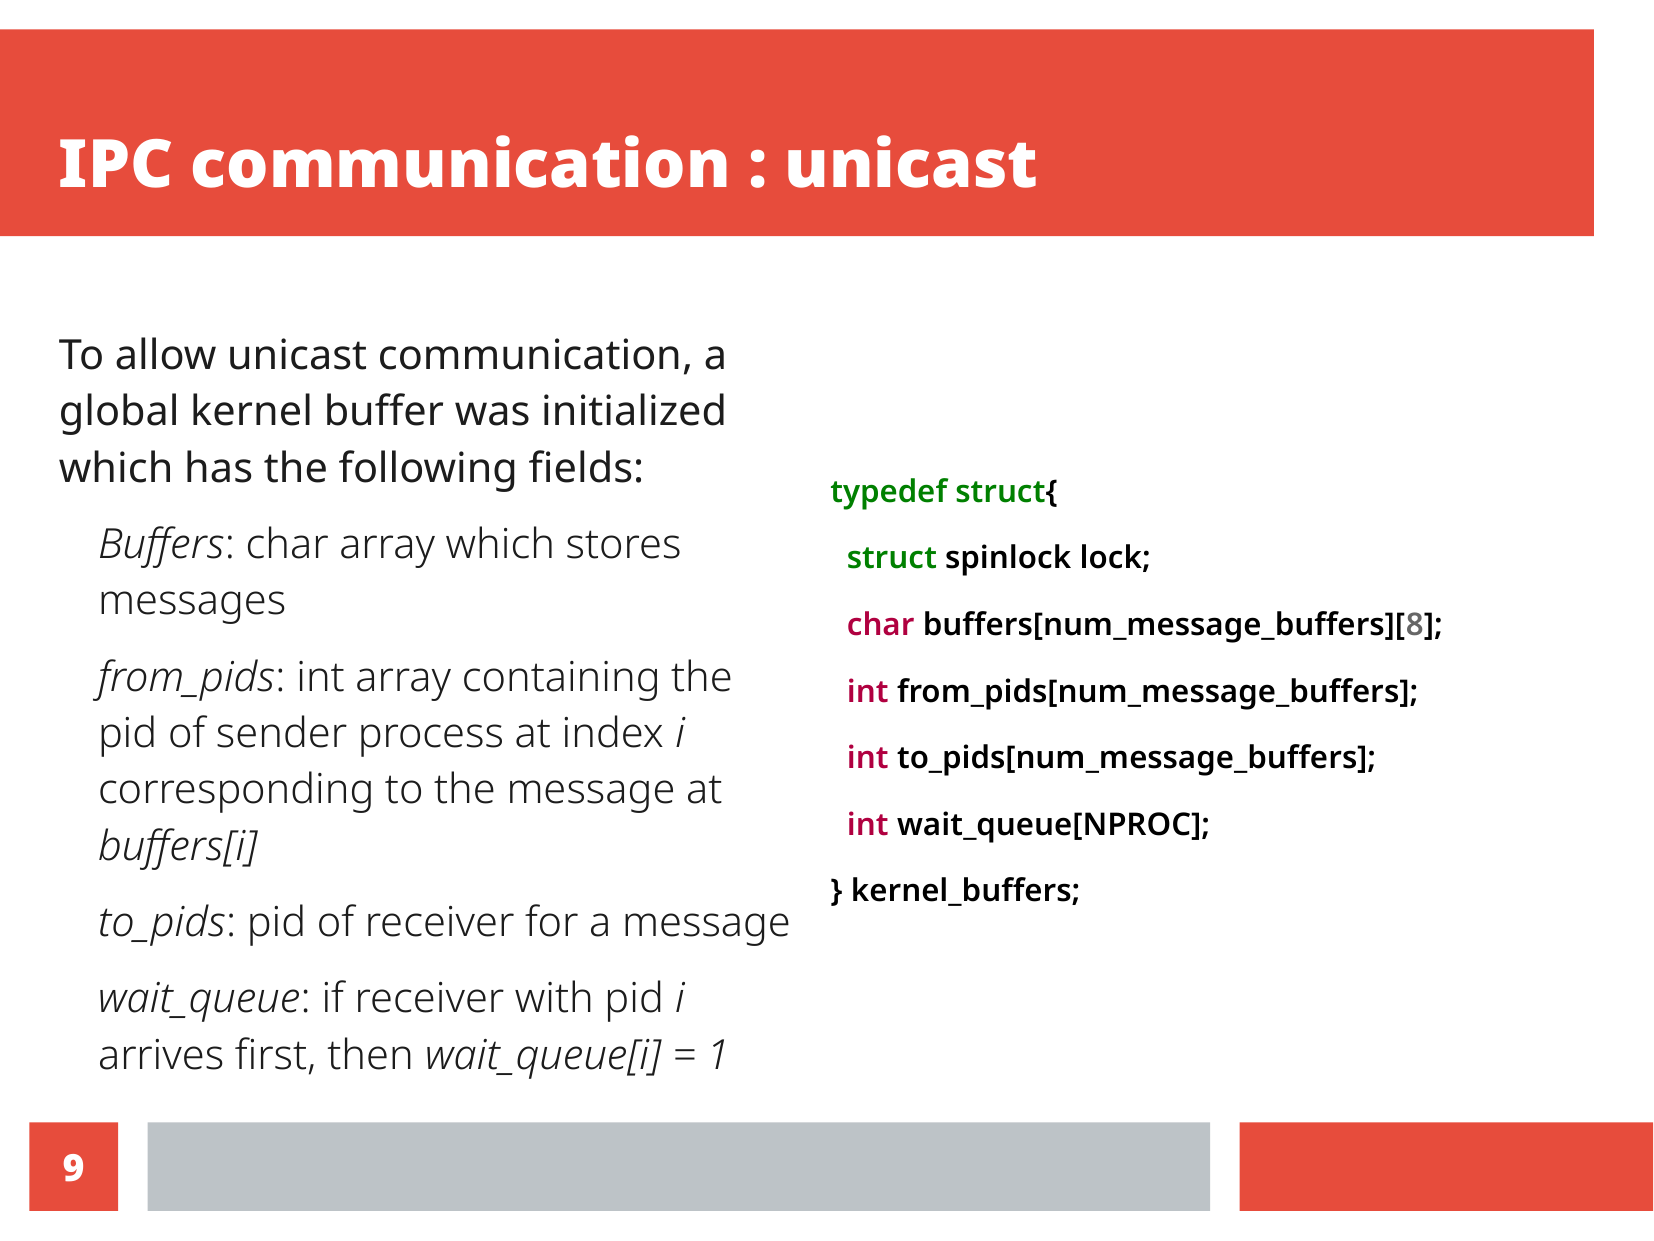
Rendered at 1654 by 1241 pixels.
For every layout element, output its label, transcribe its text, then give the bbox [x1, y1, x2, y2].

title IPC communication : unicast [58, 59, 1594, 207]
list To allow unicast communication, a global kernel buffer was initialized which has the following fields: Buffers: char array which stores messages from_pids: int array containing the pid of sender process at index i corresponding to the message at buffers[i] to_pids: pid of receiver for a message wait_queue: if receiver with pid i arrives first, then wait_queue[i] = 1 [58, 324, 794, 1093]
list typedef struct{ struct spinlock lock; char buffers[num_message_buffers][8]; int from_pids[num_message_buffers]; int to_pids[num_message_buffers]; int wait_queue[NPROC]; } kernel_buffers; [830, 330, 1566, 1051]
